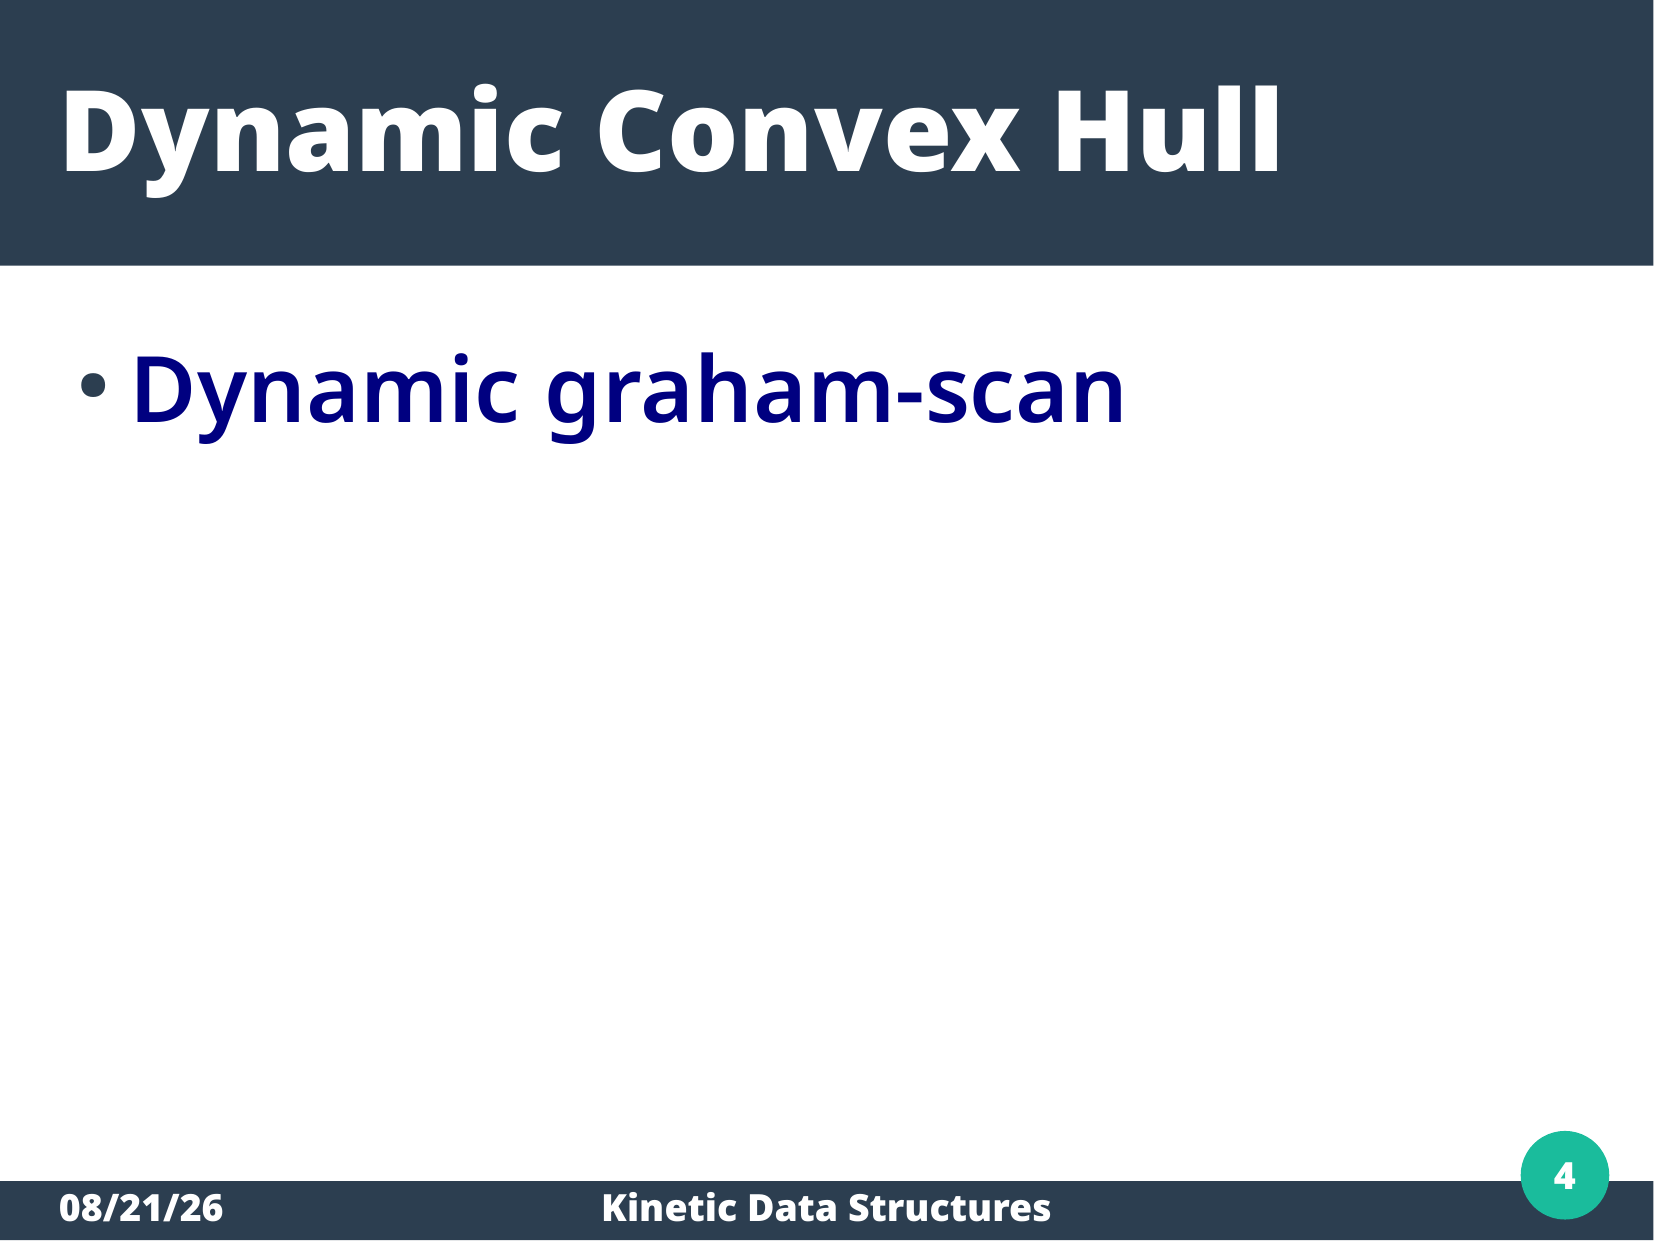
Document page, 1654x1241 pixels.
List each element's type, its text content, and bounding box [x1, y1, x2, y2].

title Dynamic Convex Hull [59, 49, 1595, 207]
list Dynamic graham-scan [59, 324, 1595, 1152]
